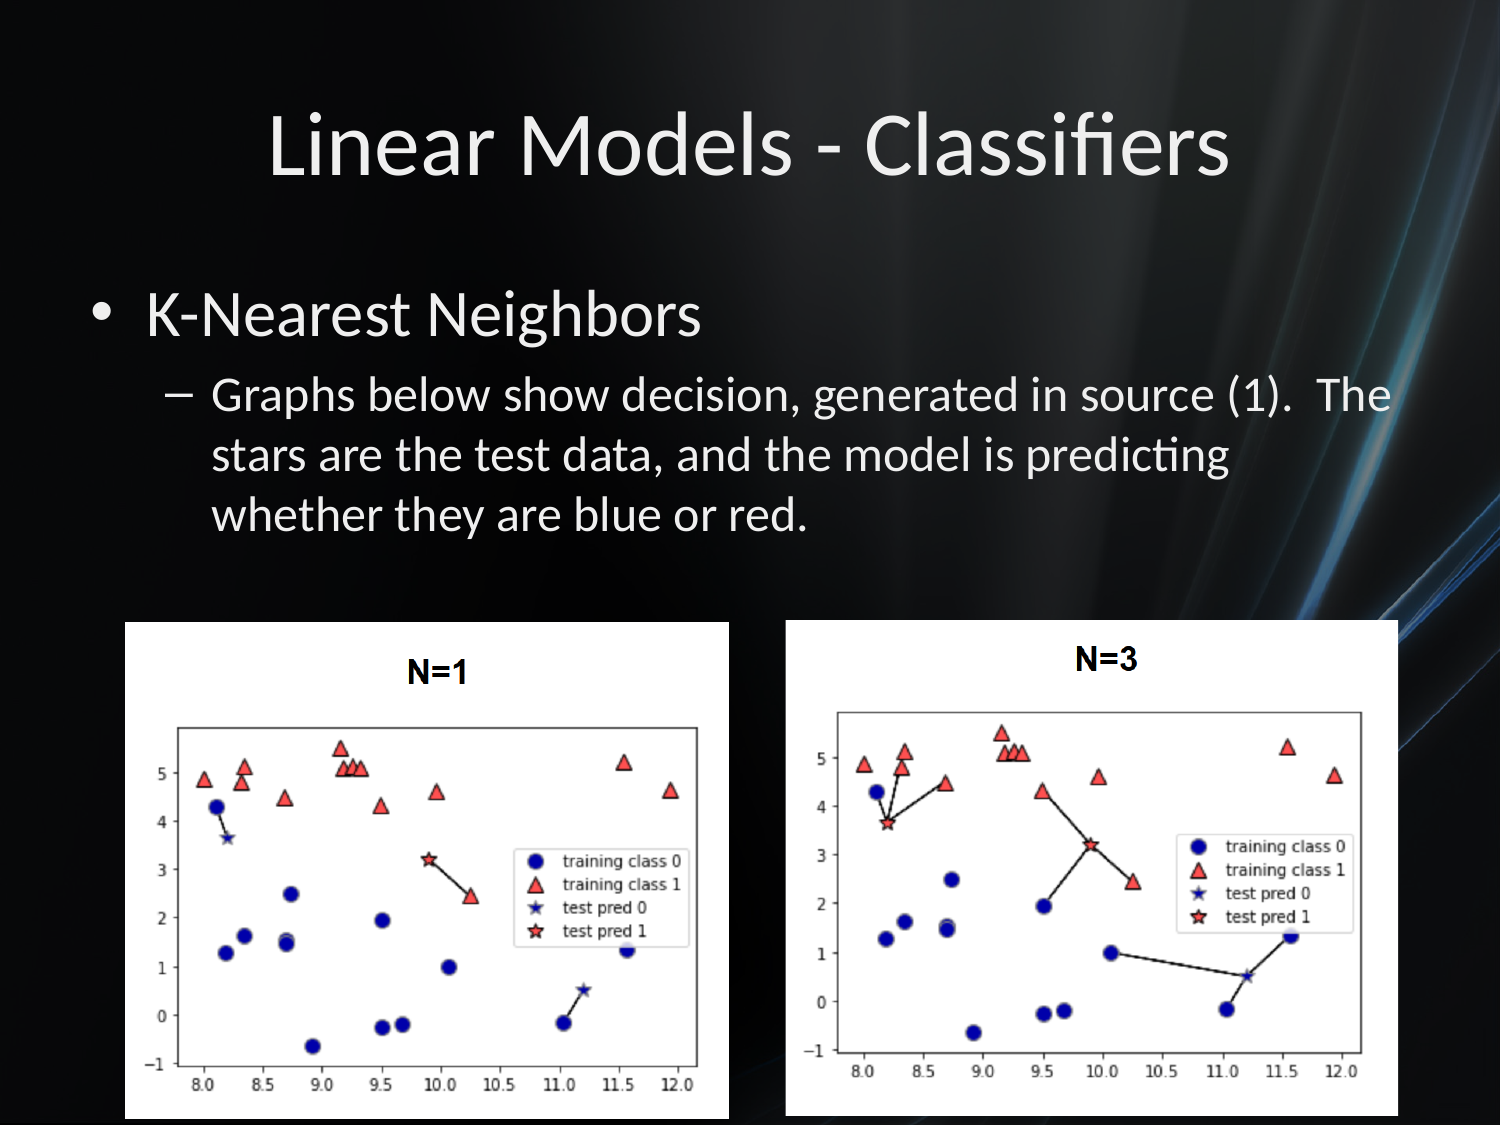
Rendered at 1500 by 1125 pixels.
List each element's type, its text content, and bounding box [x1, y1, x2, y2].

title Linear Models - Classifiers [75, 45, 1425, 233]
picture [0, 0, 1500, 1125]
list K-Nearest Neighbors Graphs below show decision, generated in source (1). The stars are the test data, and the model is predicting whether they are blue or red. [75, 262, 1425, 1005]
